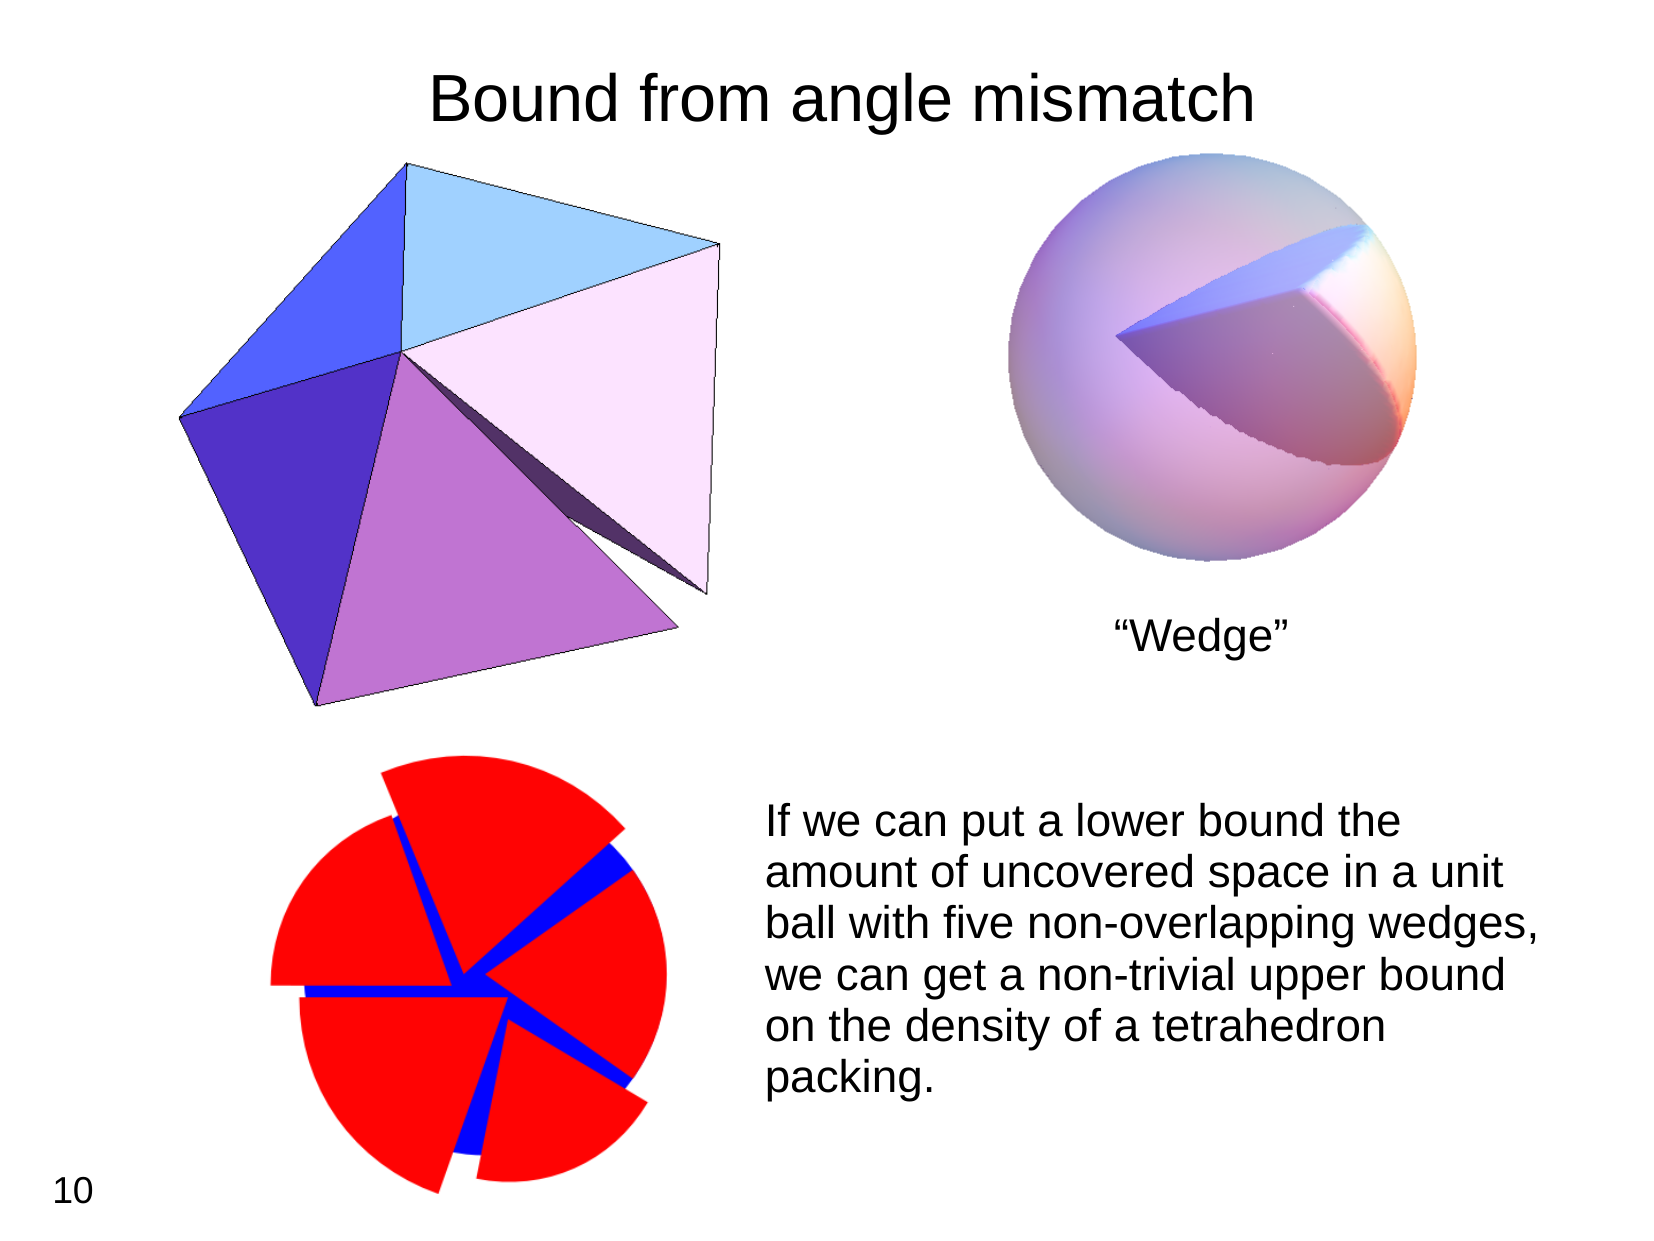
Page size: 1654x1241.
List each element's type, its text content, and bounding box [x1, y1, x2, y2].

text_box Bound from angle mismatch [413, 53, 1276, 143]
text_box “Wedge” [1099, 602, 1304, 669]
text_box 10 [37, 1162, 109, 1220]
picture [75, 0, 839, 1202]
picture [862, 0, 1584, 679]
text_box If we can put a lower bound the amount of uncovered space in a unit ball with five non-overlapping wedges, we can get a non-trivial upper bound on the density of a tetrahedron packing. [750, 787, 1576, 1110]
